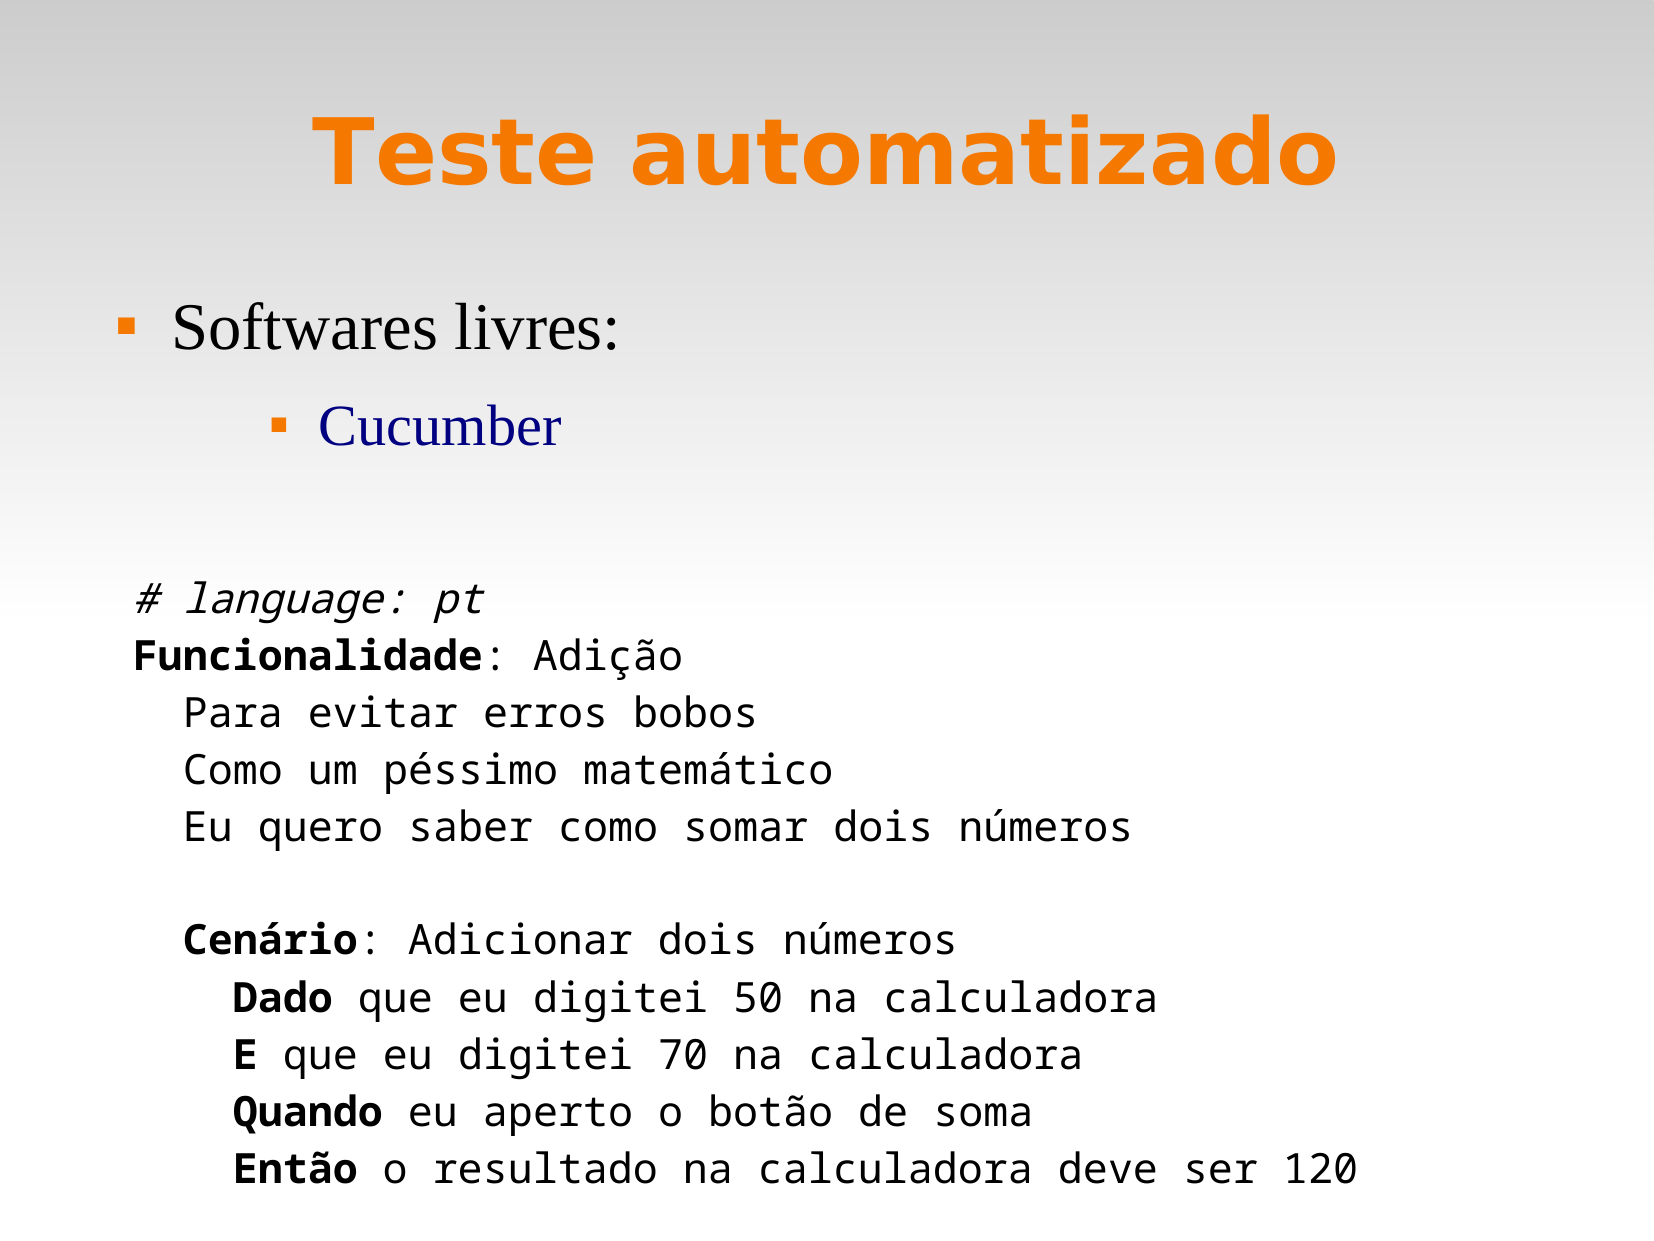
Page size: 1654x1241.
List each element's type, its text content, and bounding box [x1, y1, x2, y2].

title Teste automatizado [82, 56, 1571, 250]
list Softwares livres: Cucumber [82, 290, 1571, 502]
text_box # language: pt Funcionalidade: Adição Para evitar erros bobos Como um péssimo matemático Eu quero saber como somar dois números Cenário: Adicionar dois números Dado que eu digitei 50 na calculadora E que eu digitei 70 na calculadora Quando eu aperto o botão de soma Então o resultado na calculadora deve ser 120 [118, 561, 1536, 1110]
